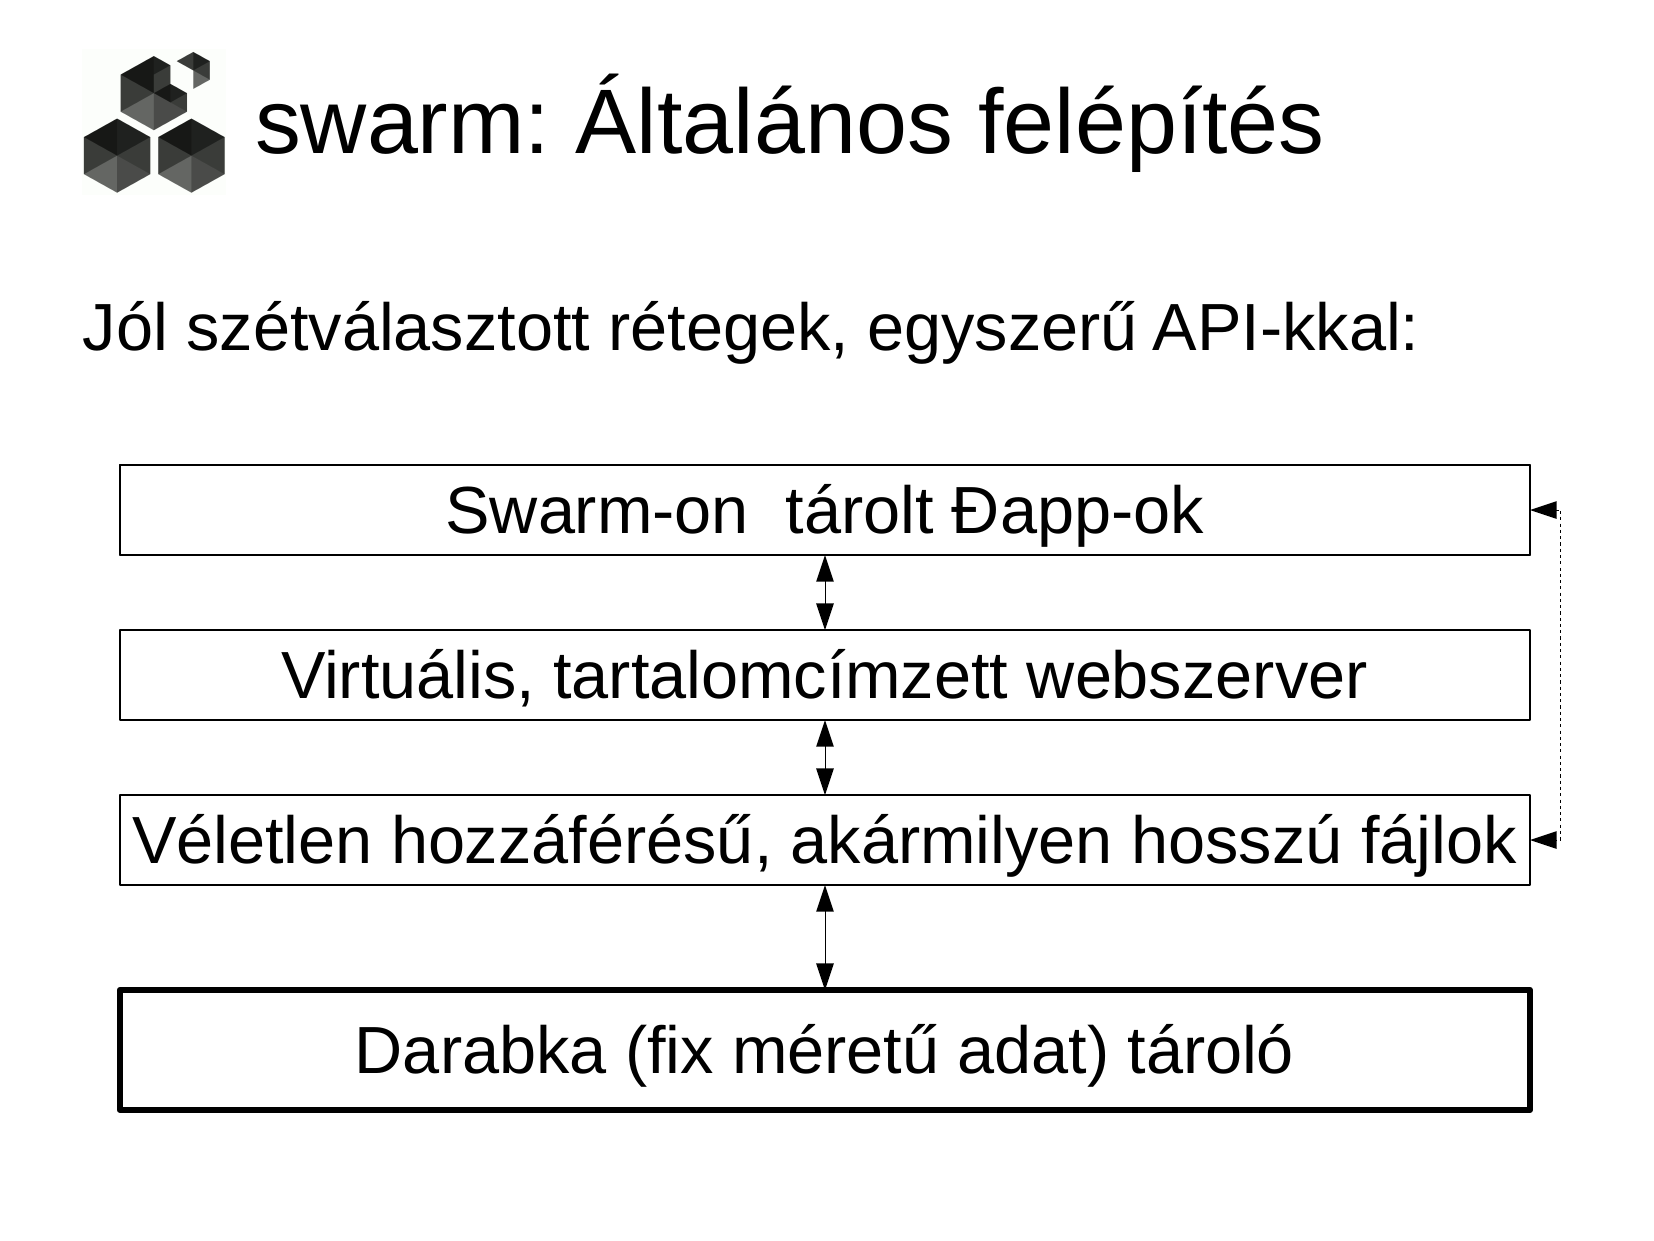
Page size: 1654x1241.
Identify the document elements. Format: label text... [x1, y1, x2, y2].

text_box Virtuális, tartalomcímzett webszerver [120, 630, 1531, 721]
title swarm: Általános felépítés [255, 49, 1571, 196]
text_box Darabka (fix méretű adat) tároló [120, 990, 1531, 1111]
picture [82, 49, 226, 196]
list Jól szétválasztott rétegek, egyszerű API-kkal: [82, 290, 1571, 1010]
text_box Swarm-on tárolt Đapp-ok [120, 465, 1531, 556]
text_box Véletlen hozzáférésű, akármilyen hosszú fájlok [120, 795, 1531, 886]
